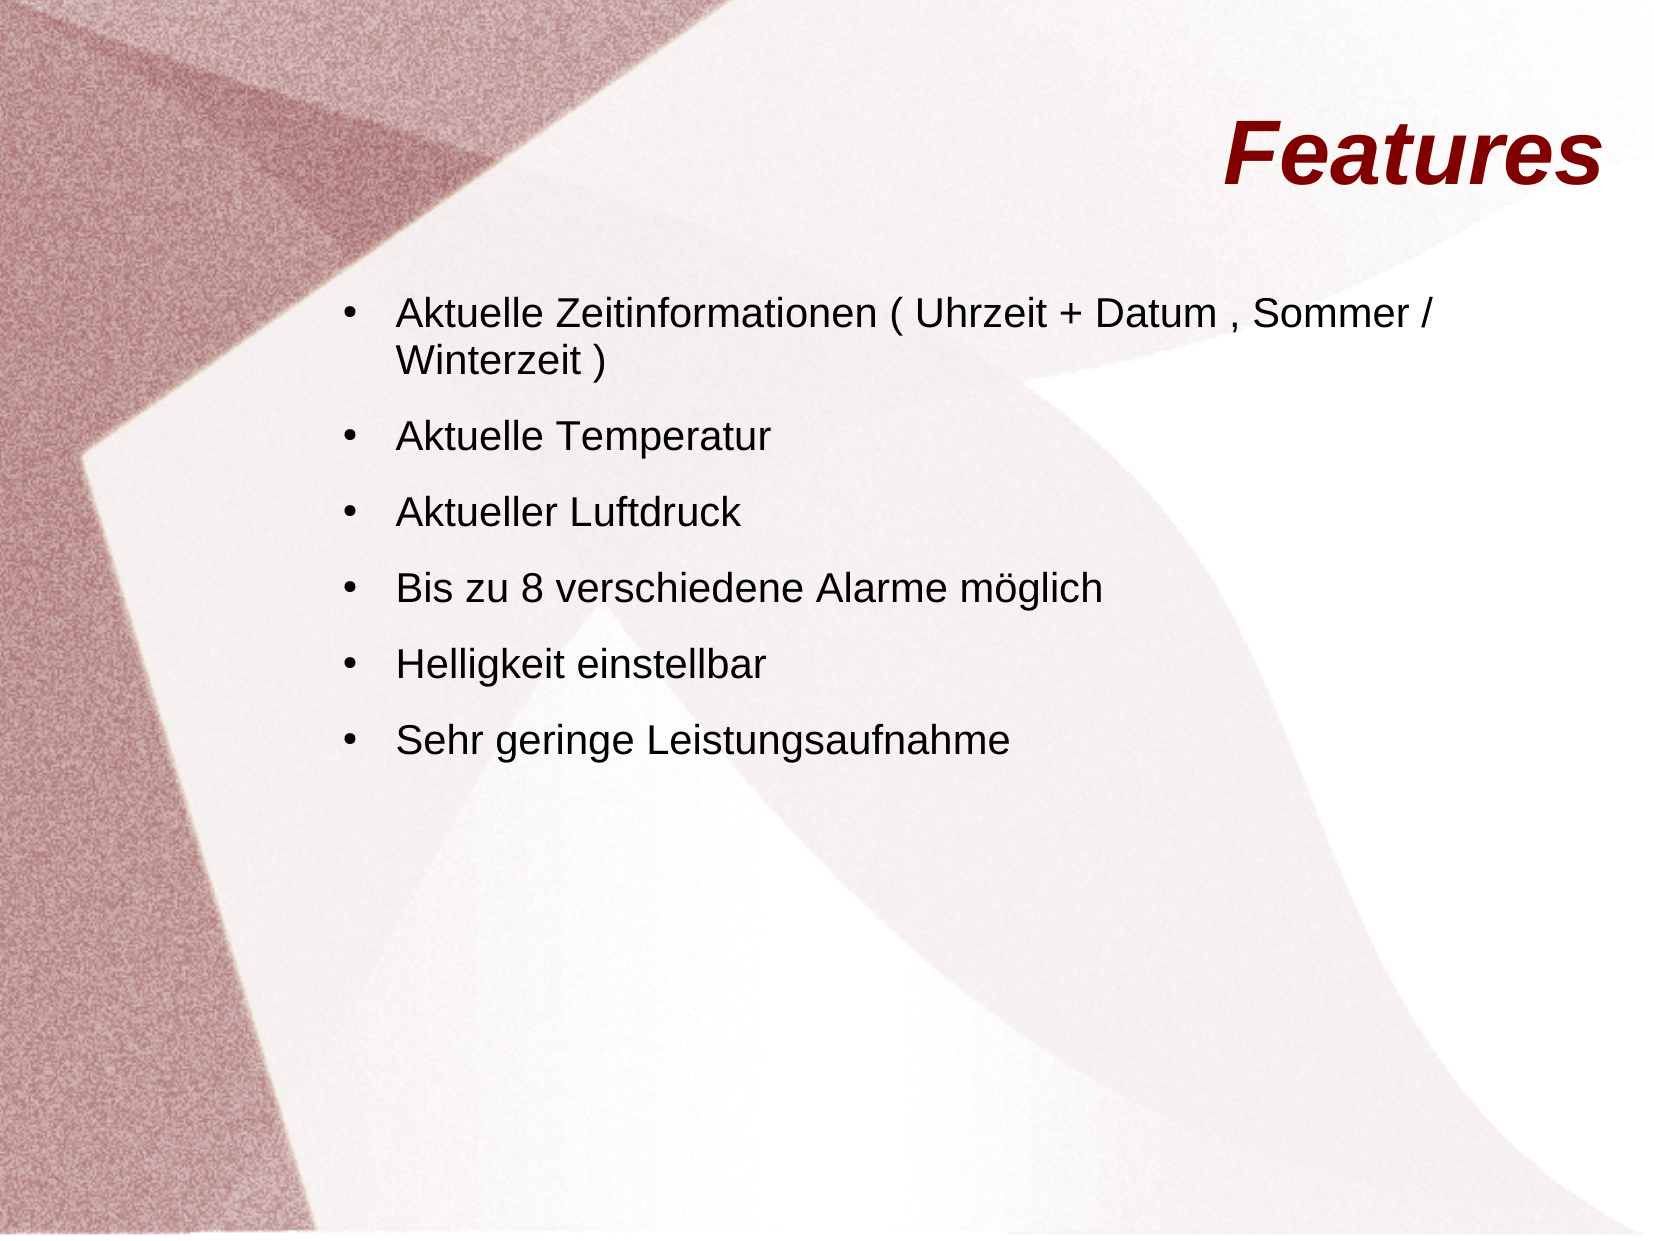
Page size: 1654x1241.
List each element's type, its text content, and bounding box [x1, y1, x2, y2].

picture [0, 0, 1654, 1241]
title Features [596, 49, 1607, 257]
list Aktuelle Zeitinformationen ( Uhrzeit + Datum , Sommer / Winterzeit ) Aktuelle Temperatur Aktueller Luftdruck Bis zu 8 verschiedene Alarme möglich Helligkeit einstellbar Sehr geringe Leistungsaufnahme [324, 290, 1601, 916]
